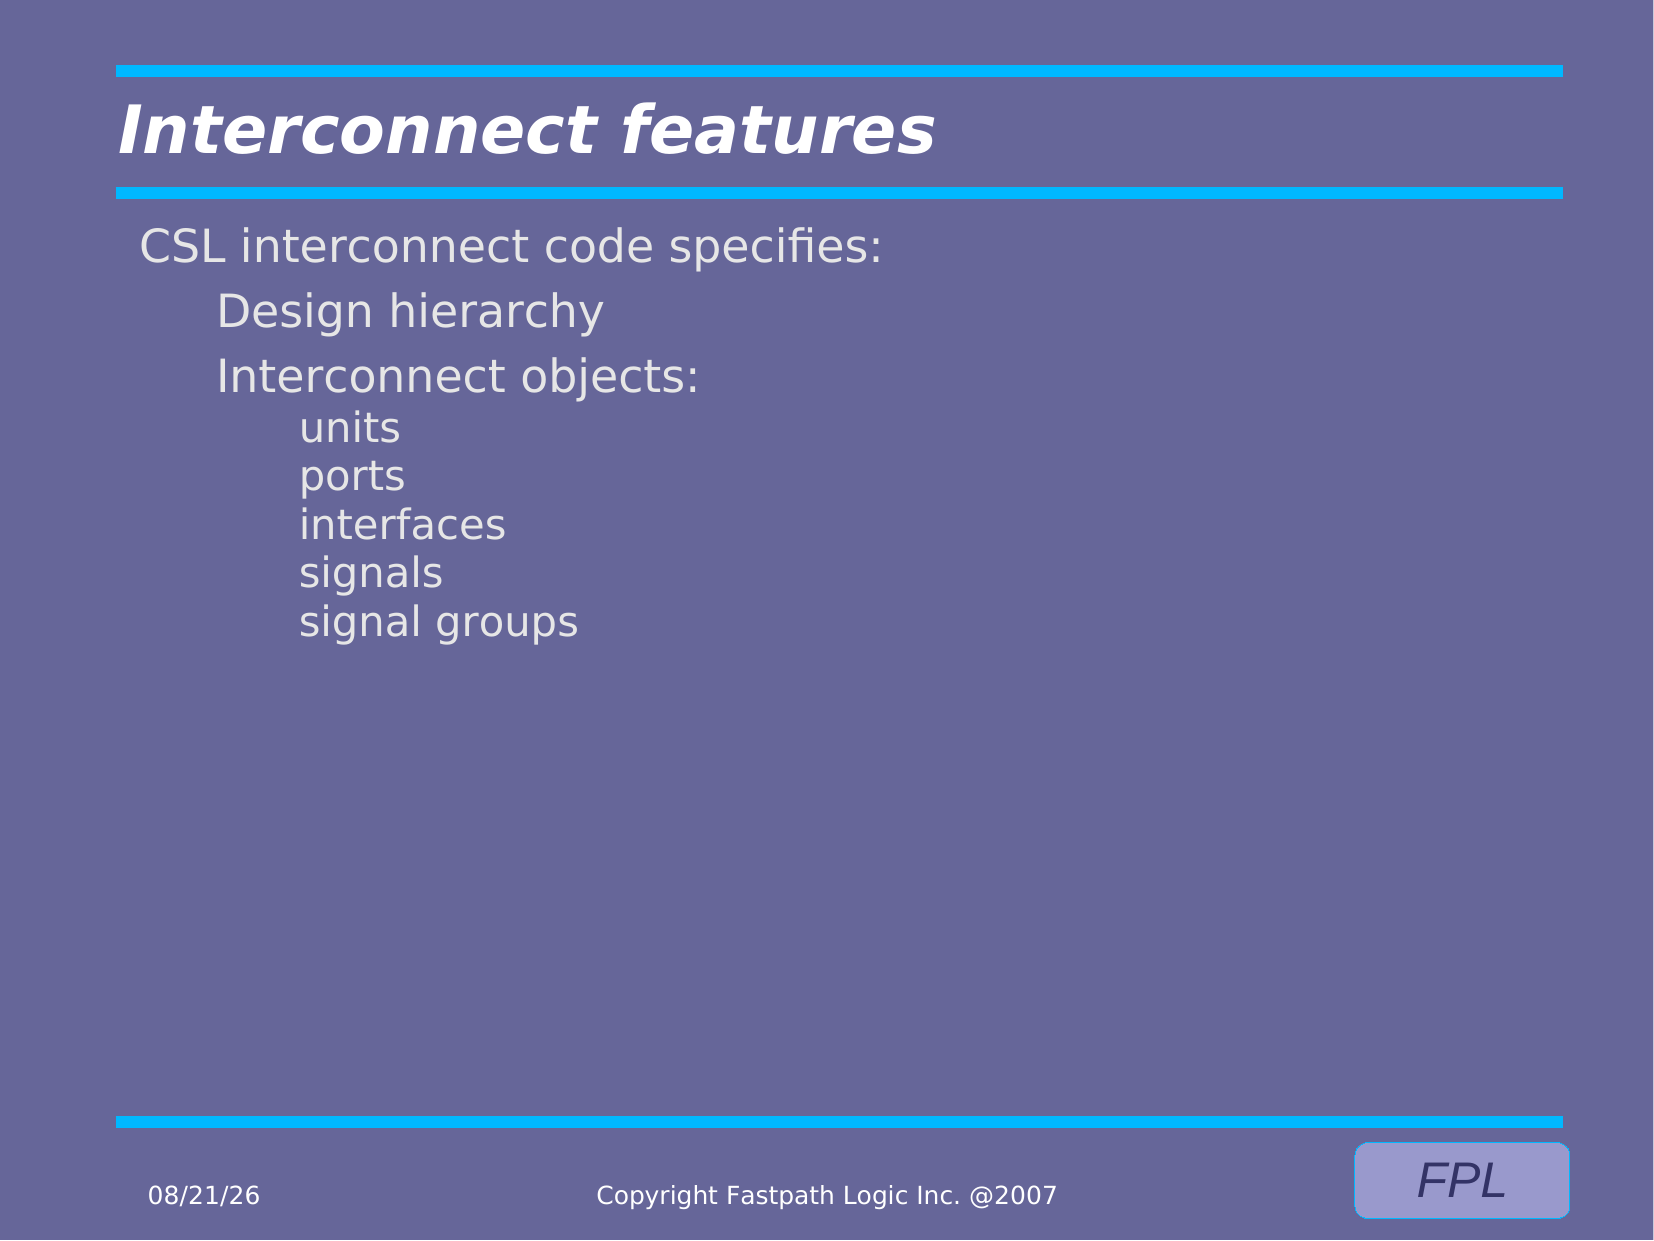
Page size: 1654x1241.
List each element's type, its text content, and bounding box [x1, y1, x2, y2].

list CSL interconnect code specifies: Design hierarchy Interconnect objects: units ports interfaces signals signal groups [121, 220, 1561, 1133]
title Interconnect features [118, 41, 1531, 219]
